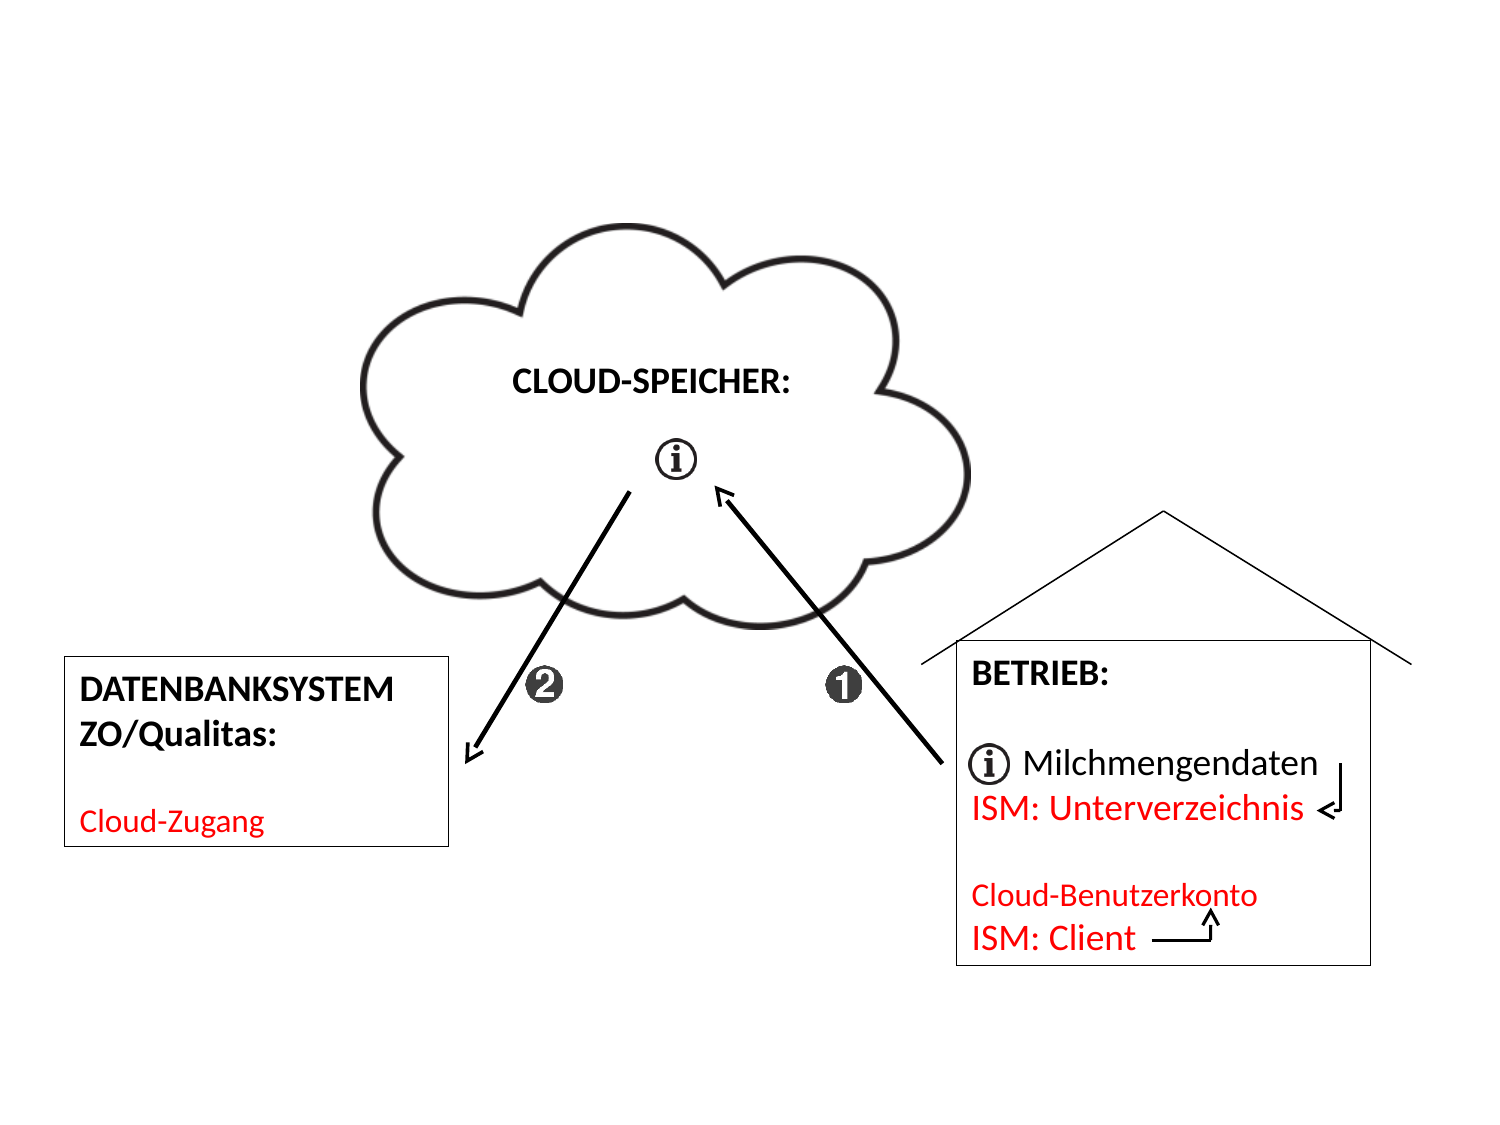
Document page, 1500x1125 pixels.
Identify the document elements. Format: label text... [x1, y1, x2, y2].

picture [825, 665, 862, 703]
text_box CLOUD-SPEICHER: [497, 348, 833, 409]
text_box DATENBANKSYSTEM ZO/Qualitas: Cloud-Zugang [64, 656, 449, 847]
picture [525, 665, 563, 703]
text_box BETRIEB: Milchmengendaten ISM: Unterverzeichnis Cloud-Benutzerkonto ISM: Client [956, 640, 1371, 966]
picture [360, 223, 971, 630]
